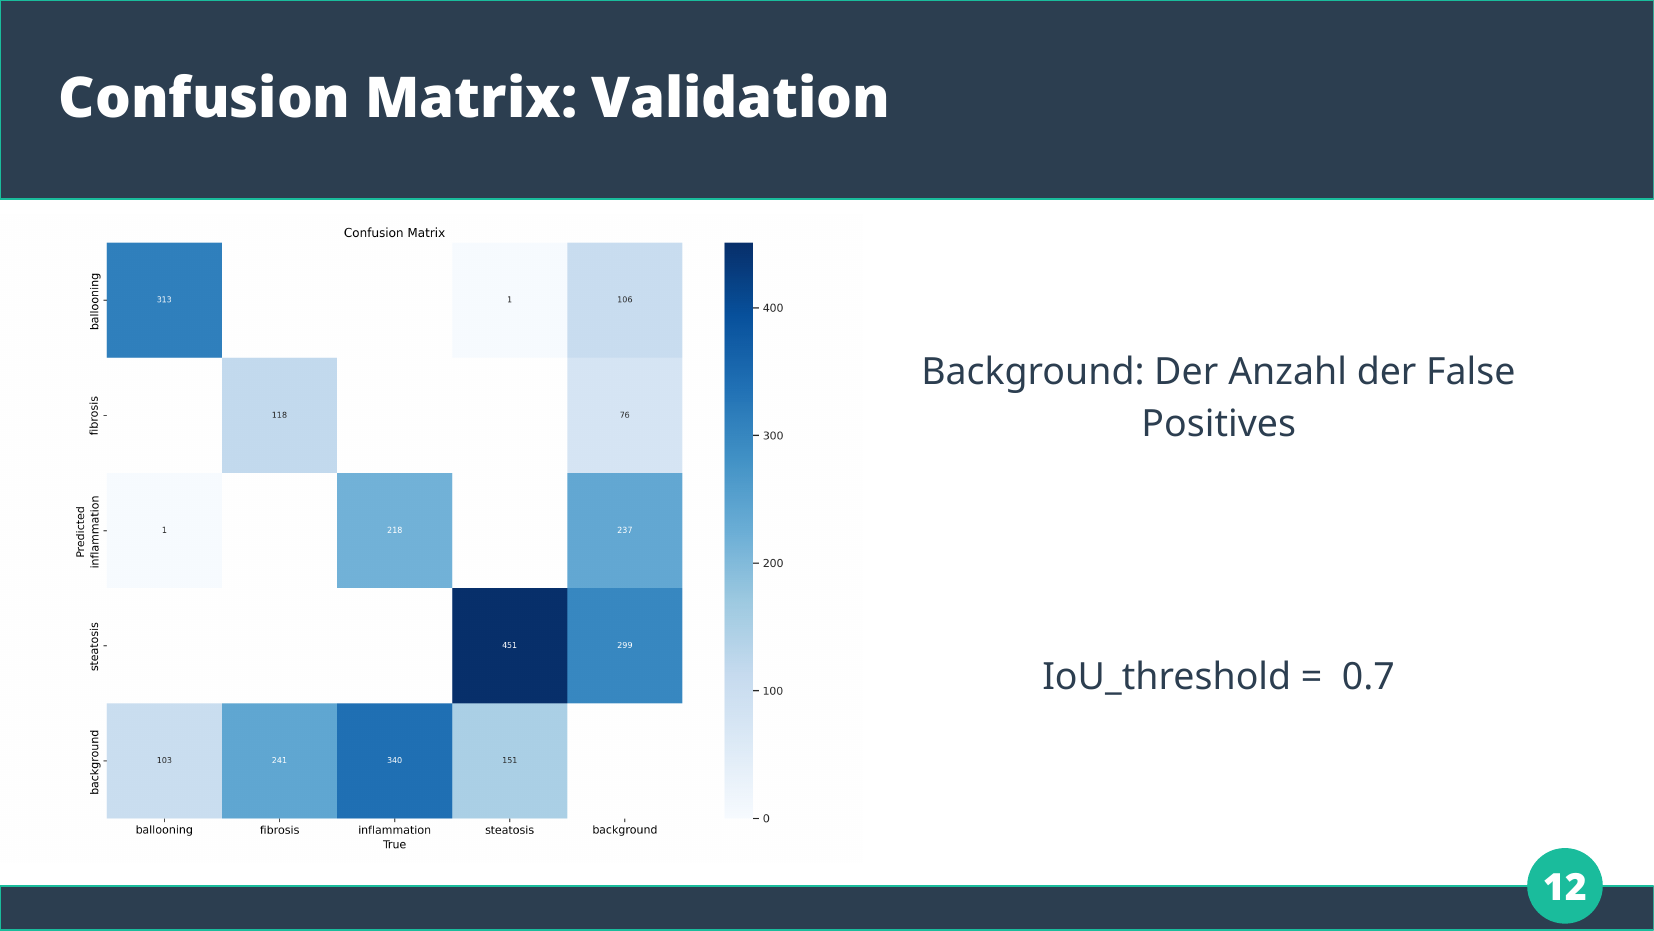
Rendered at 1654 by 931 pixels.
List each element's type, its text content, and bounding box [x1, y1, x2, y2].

title Confusion Matrix: Validation [59, 37, 1595, 156]
text_box IoU_threshold = 0.7 [900, 637, 1538, 713]
text_box Background: Der Anzahl der False Positives [900, 337, 1538, 455]
picture [0, 214, 863, 863]
